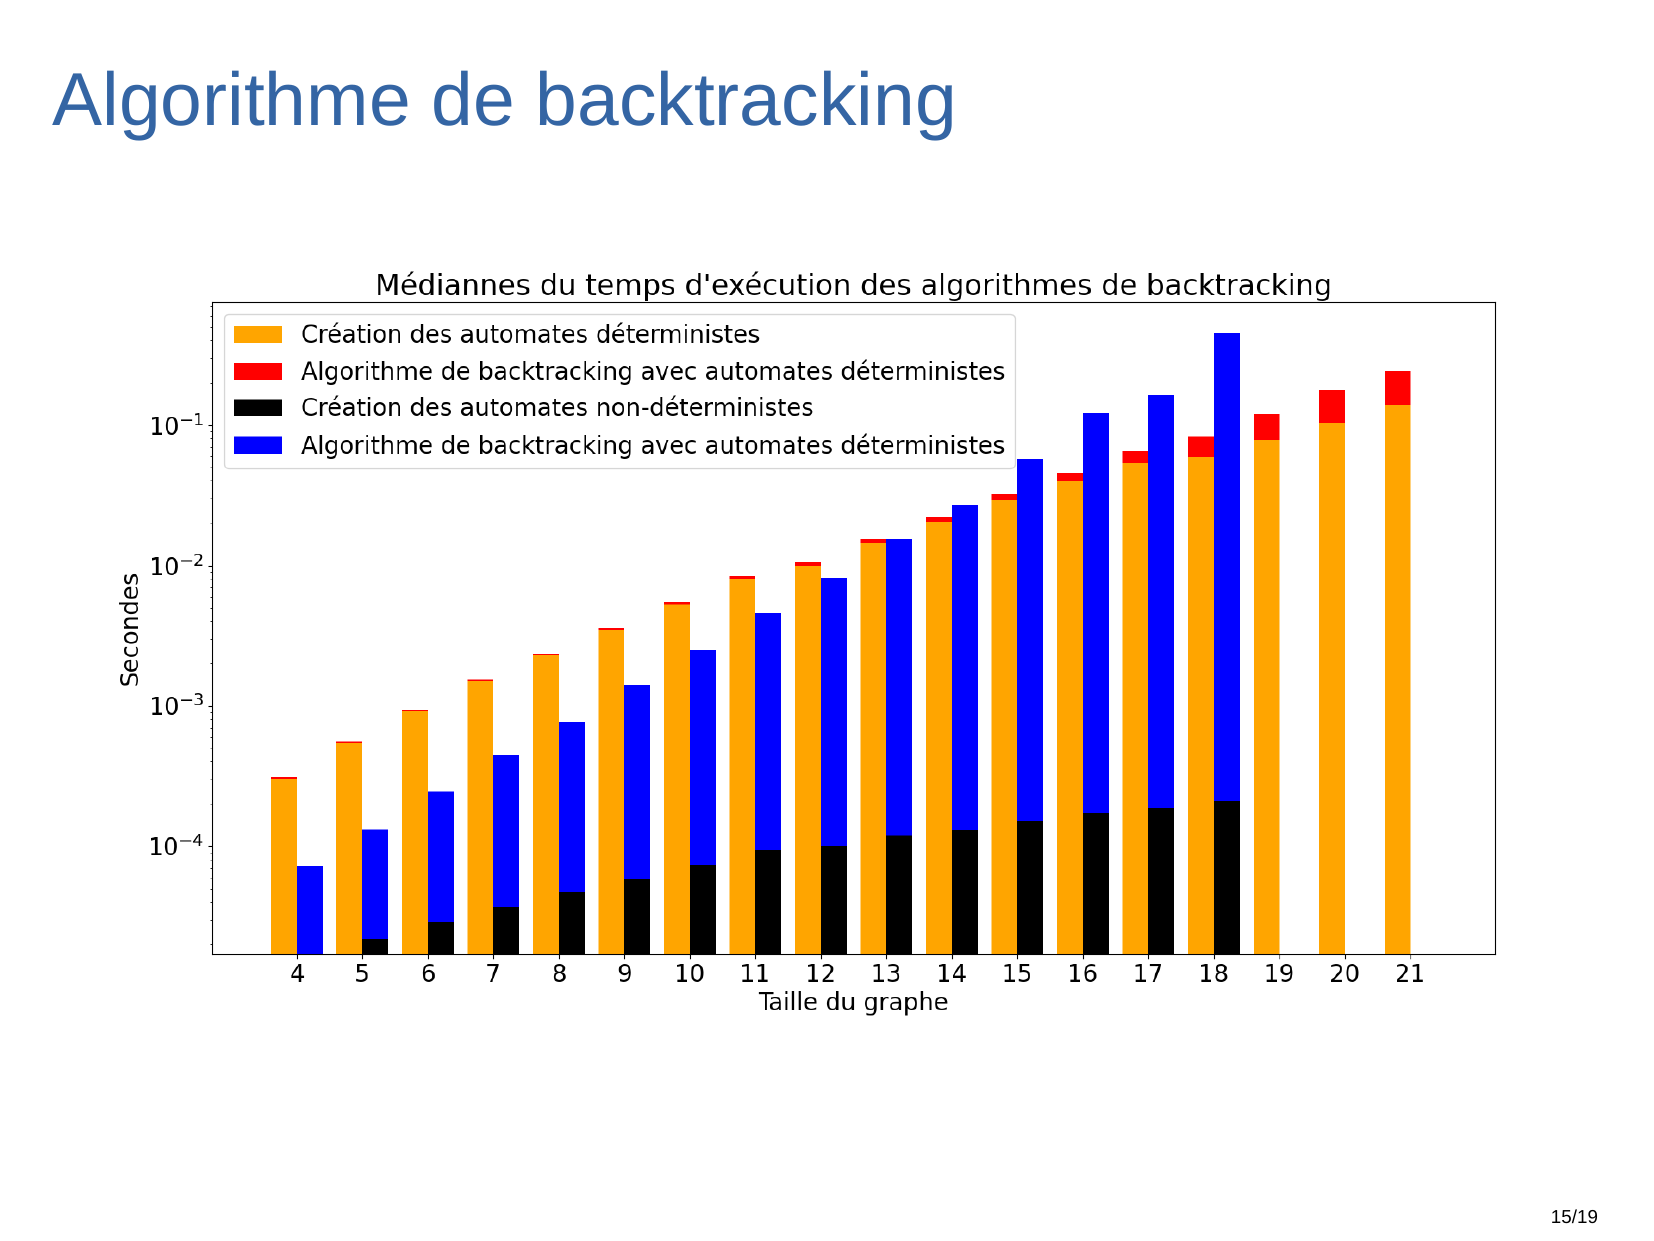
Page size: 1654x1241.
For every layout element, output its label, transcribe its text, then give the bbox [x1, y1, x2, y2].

picture [5, 200, 1654, 1047]
text_box Algorithme de backtracking [37, 50, 976, 151]
text_box 15/19 [1536, 1198, 1613, 1235]
